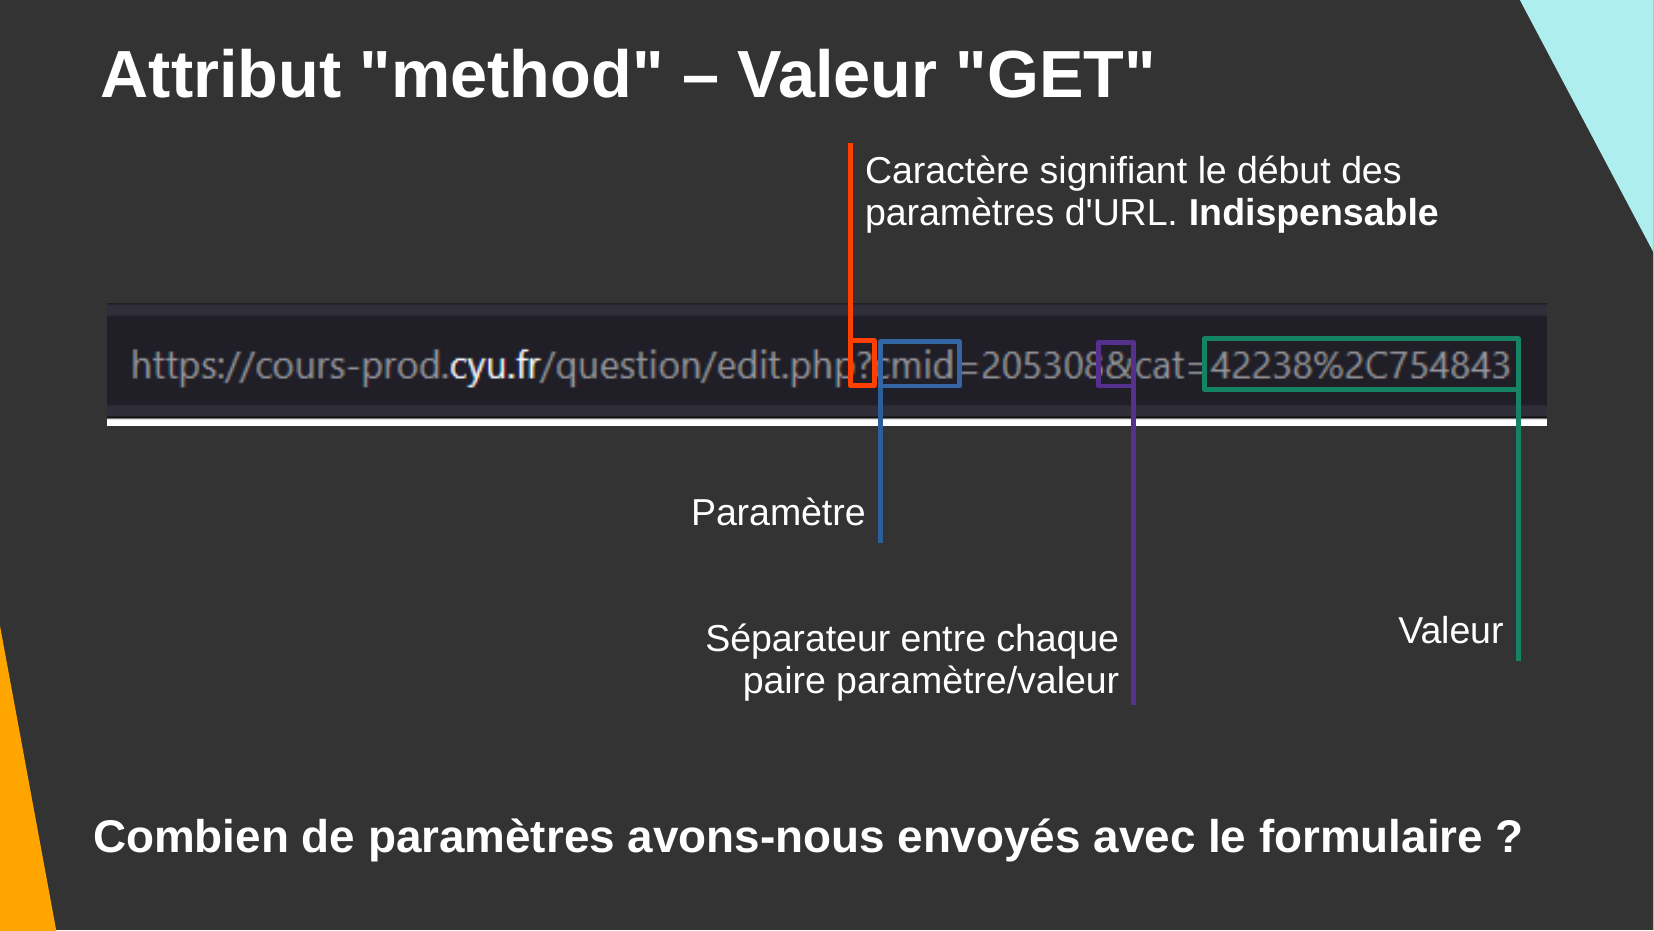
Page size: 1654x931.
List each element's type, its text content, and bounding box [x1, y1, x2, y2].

text_box Valeur [1275, 602, 1519, 662]
picture [853, 343, 872, 383]
text_box [0, 625, 57, 931]
title Attribut "method" – Valeur "GET" [82, 37, 1571, 114]
text_box Séparateur entre chaque paire paramètre/valeur [625, 610, 1134, 710]
text_box Caractère signifiant le début des paramètres d'URL. Indispensable [850, 141, 1465, 241]
picture [1101, 345, 1131, 384]
text_box Combien de paramètres avons-nous envoyés avec le formulaire ? [23, 803, 1595, 909]
picture [883, 344, 957, 384]
picture [1207, 341, 1516, 387]
text_box Paramètre [637, 484, 881, 544]
picture [107, 303, 1547, 426]
text_box [1519, 0, 1654, 254]
